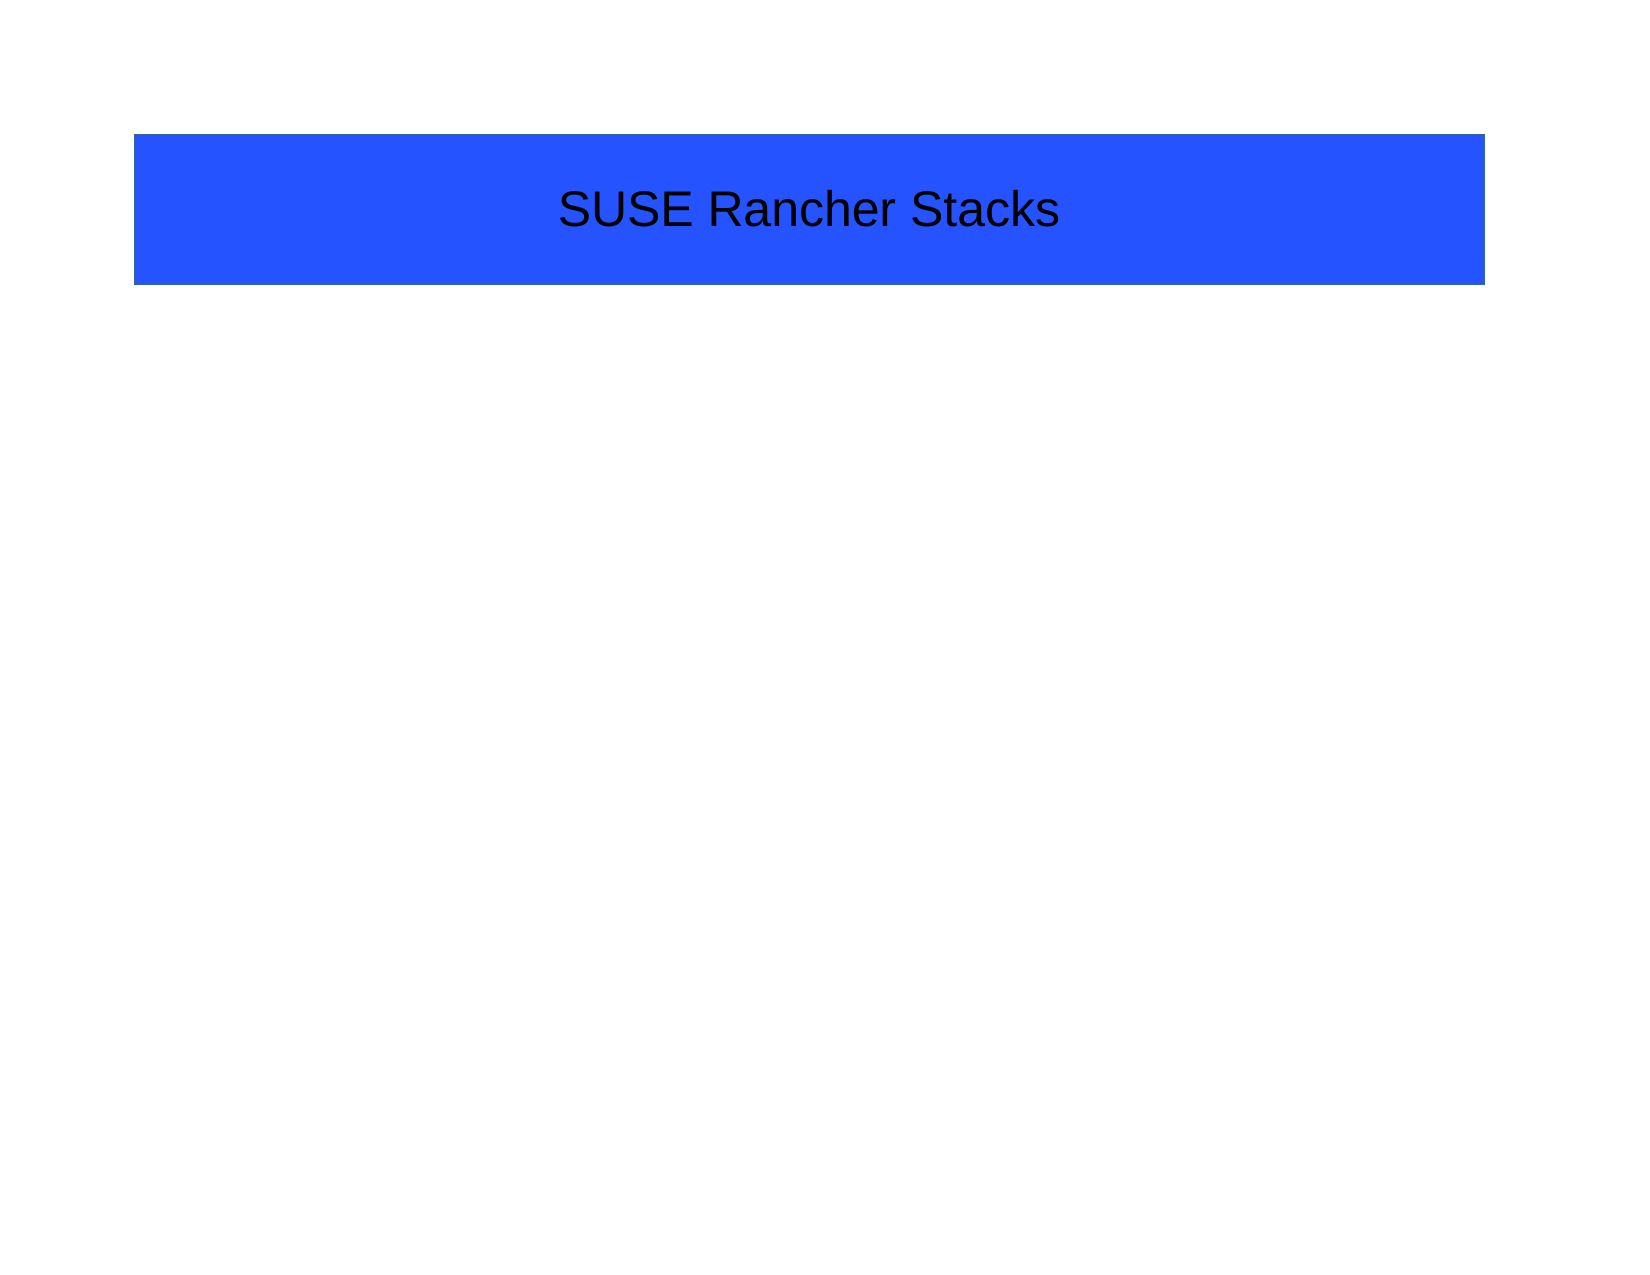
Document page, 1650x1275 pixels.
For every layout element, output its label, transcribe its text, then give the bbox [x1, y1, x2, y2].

text_box SUSE Rancher Stacks [134, 134, 1485, 285]
